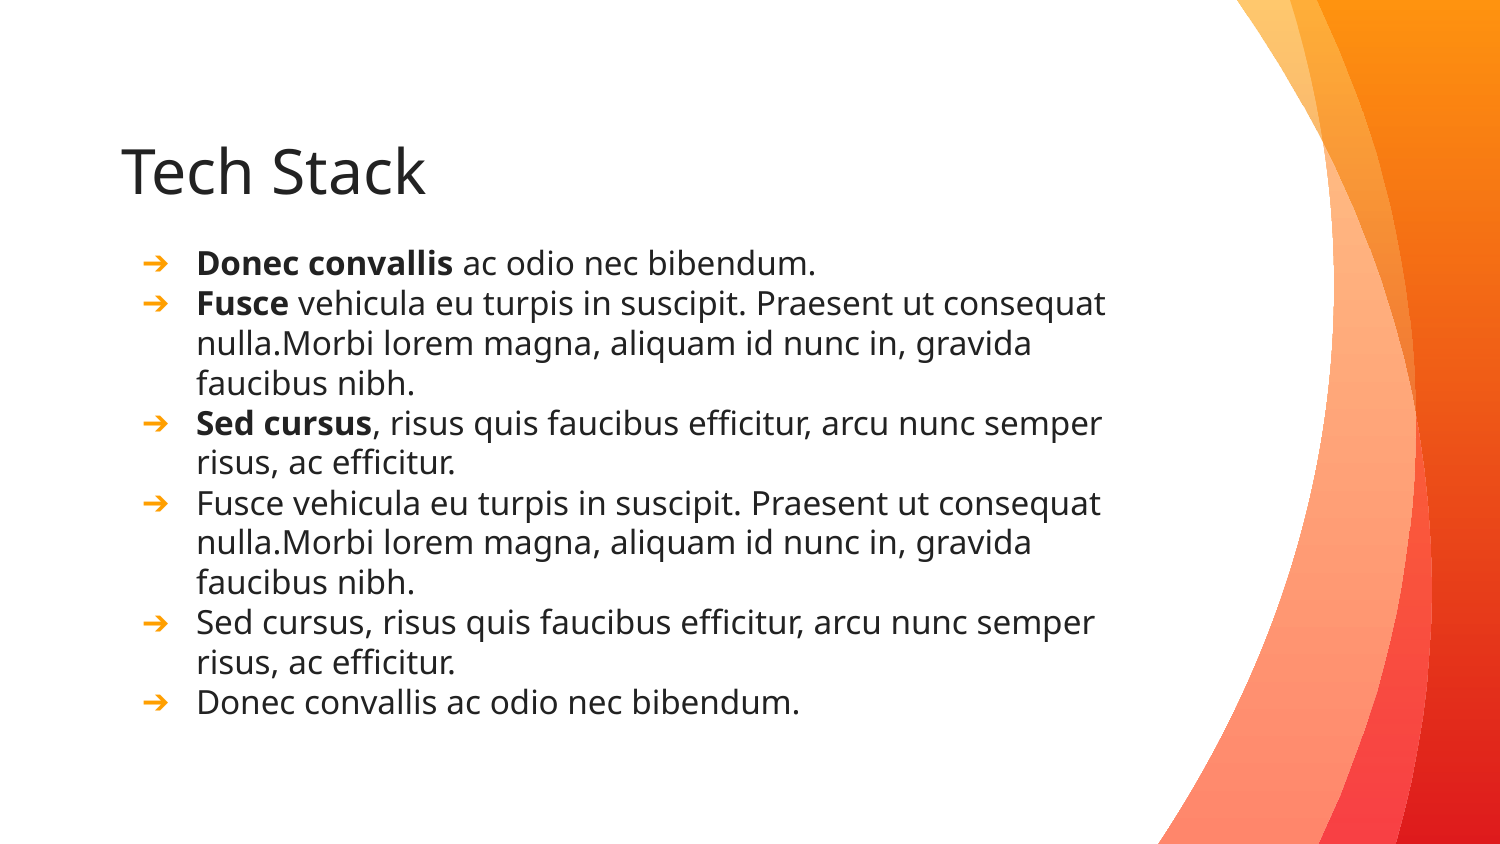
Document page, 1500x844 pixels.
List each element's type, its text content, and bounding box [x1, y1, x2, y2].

list Donec convallis ac odio nec bibendum. Fusce vehicula eu turpis in suscipit. Praesent ut consequat nulla.Morbi lorem magna, aliquam id nunc in, gravida faucibus nibh. Sed cursus, risus quis faucibus efficitur, arcu nunc semper risus, ac efficitur. Fusce vehicula eu turpis in suscipit. Praesent ut consequat nulla.Morbi lorem magna, aliquam id nunc in, gravida faucibus nibh. Sed cursus, risus quis faucibus efficitur, arcu nunc semper risus, ac efficitur. Donec convallis ac odio nec bibendum. [121, 242, 1111, 742]
title Tech Stack [121, 84, 1111, 207]
